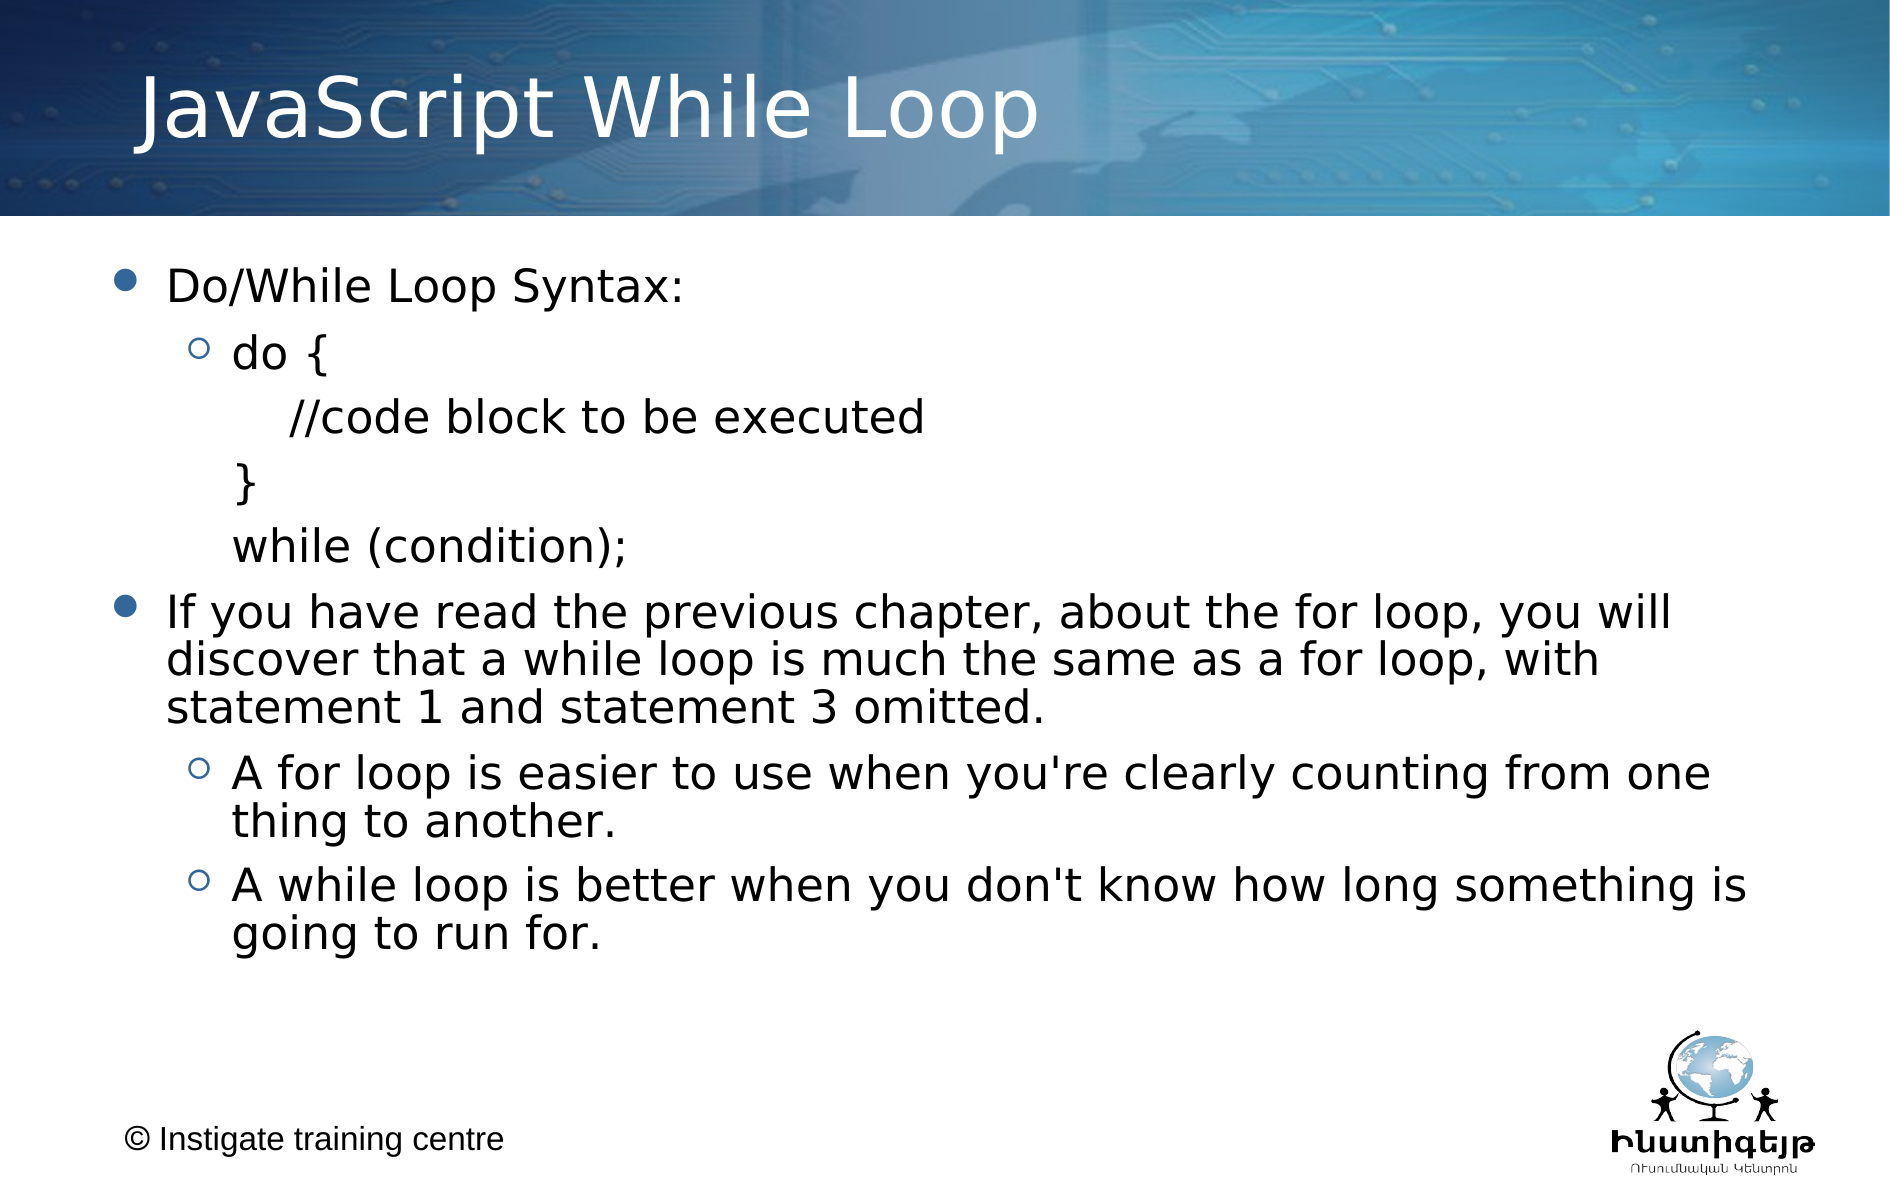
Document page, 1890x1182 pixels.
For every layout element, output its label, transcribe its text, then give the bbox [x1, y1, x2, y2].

picture [0, 0, 1890, 216]
text_box JavaScript While Loop [138, 82, 1801, 87]
picture [1612, 1030, 1815, 1175]
list Do/While Loop Syntax: do { //code block to be executed } while (condition); If you have read the previous chapter, about the for loop, you will discover that a while loop is much the same as a for loop, with statement 1 and statement 3 omitted. A for loop is easier to use when you're clearly counting from one thing to another. A while loop is better when you don't know how long something is going to run for. [110, 264, 1801, 291]
